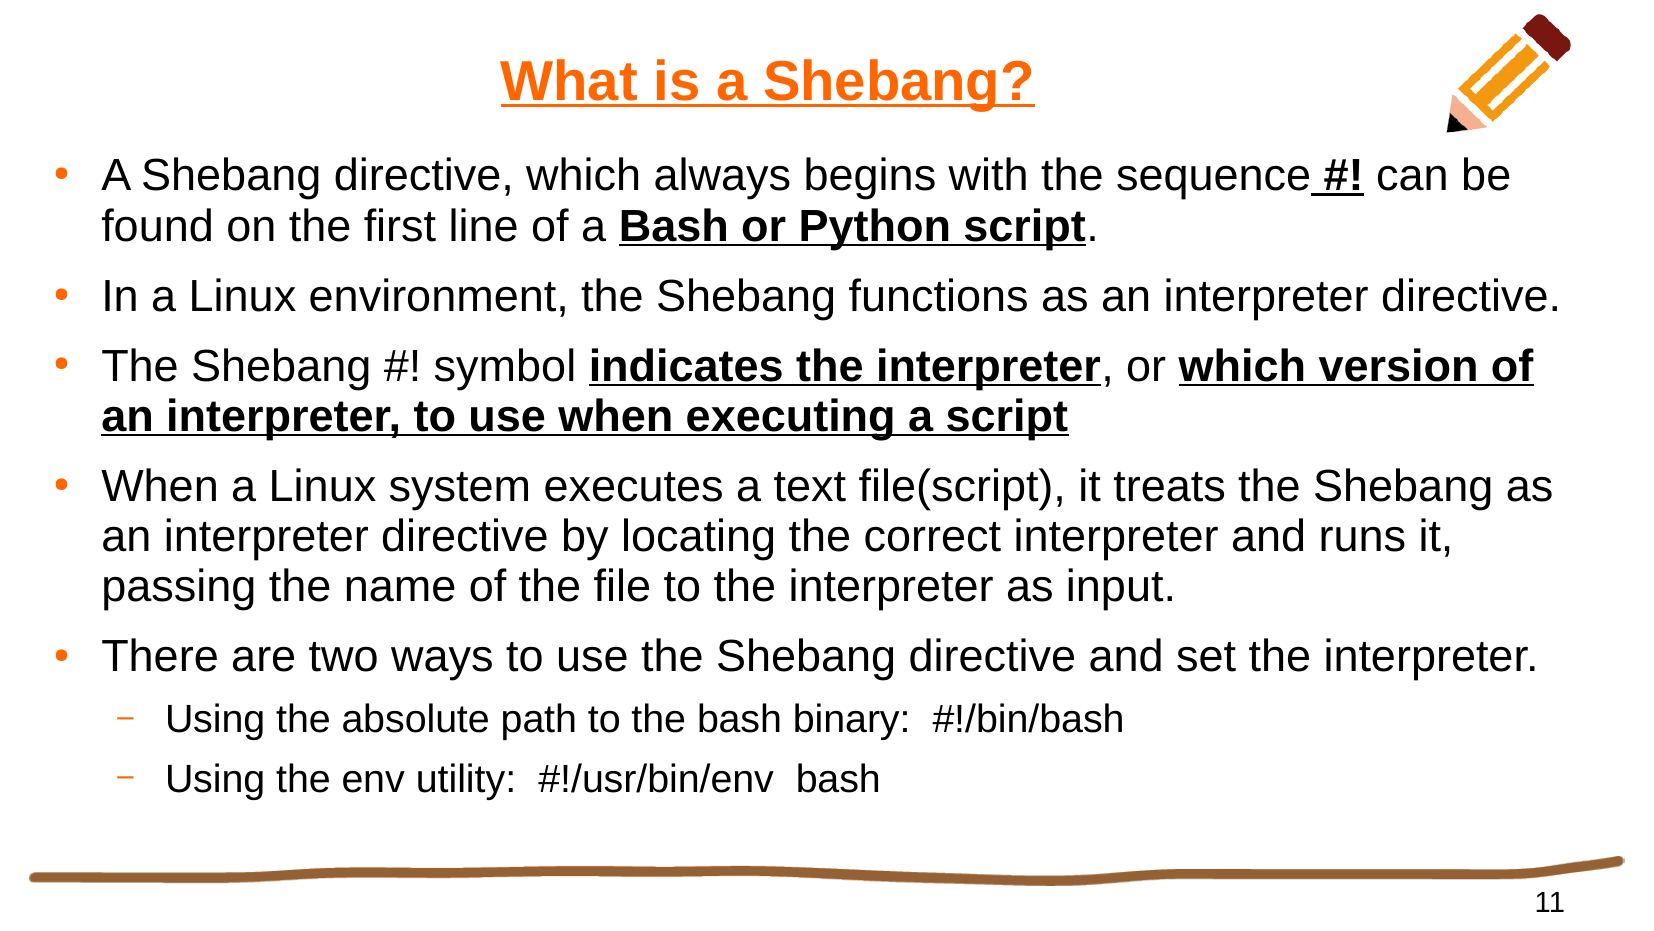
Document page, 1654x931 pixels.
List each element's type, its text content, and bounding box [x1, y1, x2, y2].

title What is a Shebang? [88, 29, 1447, 133]
picture [1446, 14, 1571, 133]
list A Shebang directive, which always begins with the sequence #! can be found on the first line of a Bash or Python script. In a Linux environment, the Shebang functions as an interpreter directive. The Shebang #! symbol indicates the interpreter, or which version of an interpreter, to use when executing a script When a Linux system executes a text file(script), it treats the Shebang as an interpreter directive by locating the correct interpreter and runs it, passing the name of the file to the interpreter as input. There are two ways to use the Shebang directive and set the interpreter. Using the absolute path to the bash binary: #!/bin/bash Using the env utility: #!/usr/bin/env bash [37, 150, 1576, 857]
picture [29, 856, 1625, 886]
